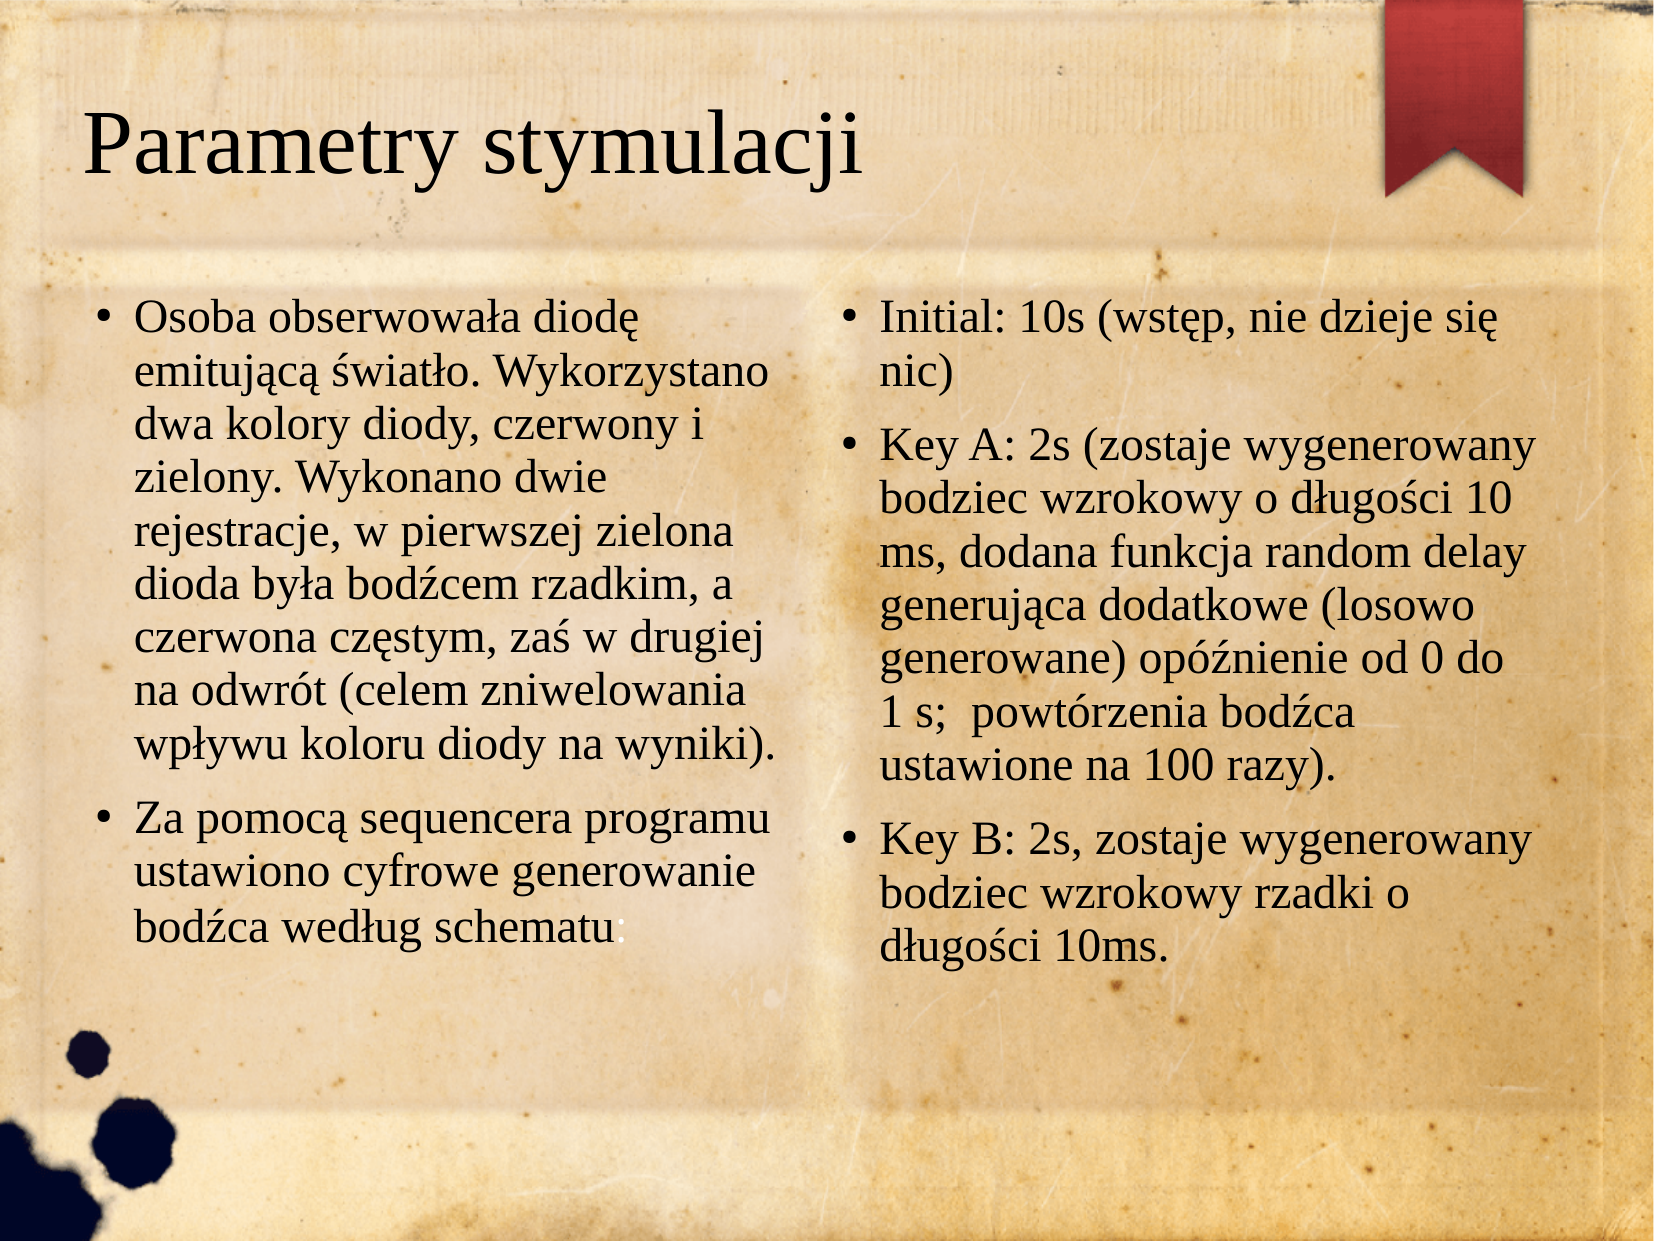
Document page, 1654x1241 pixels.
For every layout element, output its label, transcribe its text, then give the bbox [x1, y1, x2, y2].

list Initial: 10s (wstęp, nie dzieje się nic) Key A: 2s (zostaje wygenerowany bodziec wzrokowy o długości 10 ms, dodana funkcja random delay generująca dodatkowe (losowo generowane) opóźnienie od 0 do 1 s; powtórzenia bodźca ustawione na 100 razy). Key B: 2s, zostaje wygenerowany bodziec wzrokowy rzadki o długości 10ms. [828, 290, 1539, 1010]
title Parametry stymulacji [82, 49, 1347, 237]
list Osoba obserwowała diodę emitującą światło. Wykorzystano dwa kolory diody, czerwony i zielony. Wykonano dwie rejestracje, w pierwszej zielona dioda była bodźcem rzadkim, a czerwona częstym, zaś w drugiej na odwrót (celem zniwelowania wpływu koloru diody na wyniki). Za pomocą sequencera programu ustawiono cyfrowe generowanie bodźca według schematu: [82, 290, 793, 1010]
picture [0, 0, 1654, 1241]
